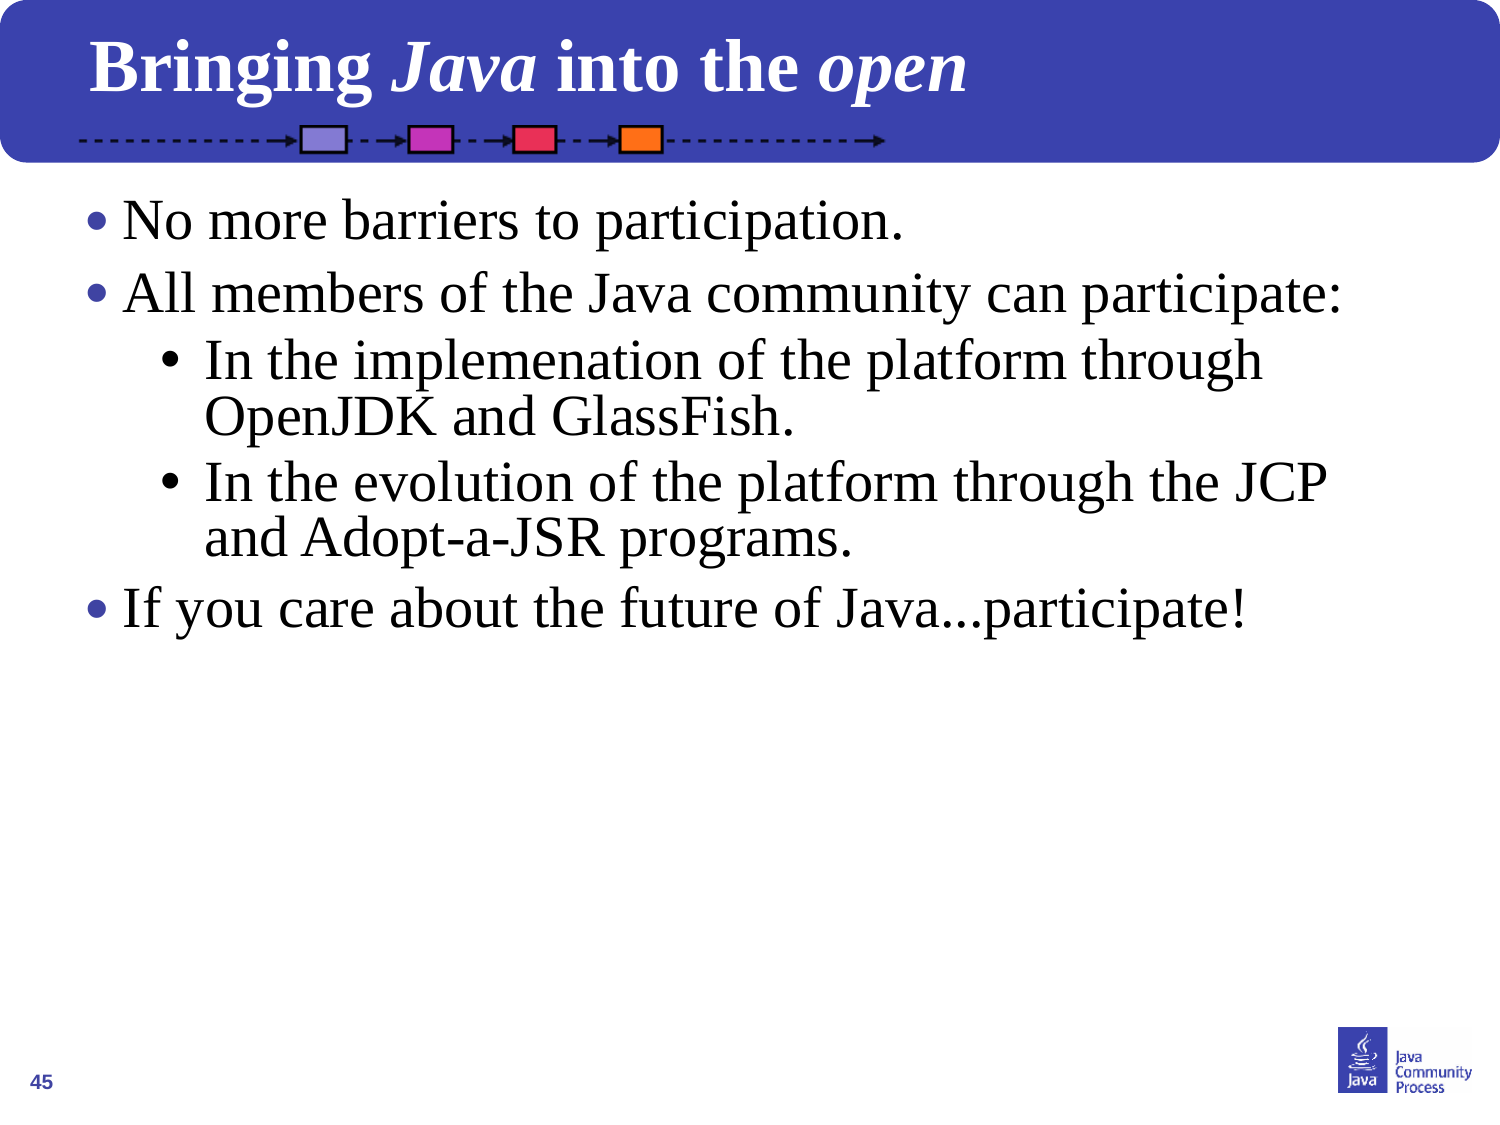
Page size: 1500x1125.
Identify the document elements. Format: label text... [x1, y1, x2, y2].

picture [1337, 1026, 1472, 1093]
picture [70, 125, 897, 156]
list No more barriers to participation. All members of the Java community can participate: In the implemenation of the platform through OpenJDK and GlassFish. In the evolution of the platform through the JCP and Adopt-a-JSR programs. If you care about the future of Java...participate! [70, 183, 1438, 1061]
title Bringing Java into the open [75, 16, 1438, 126]
